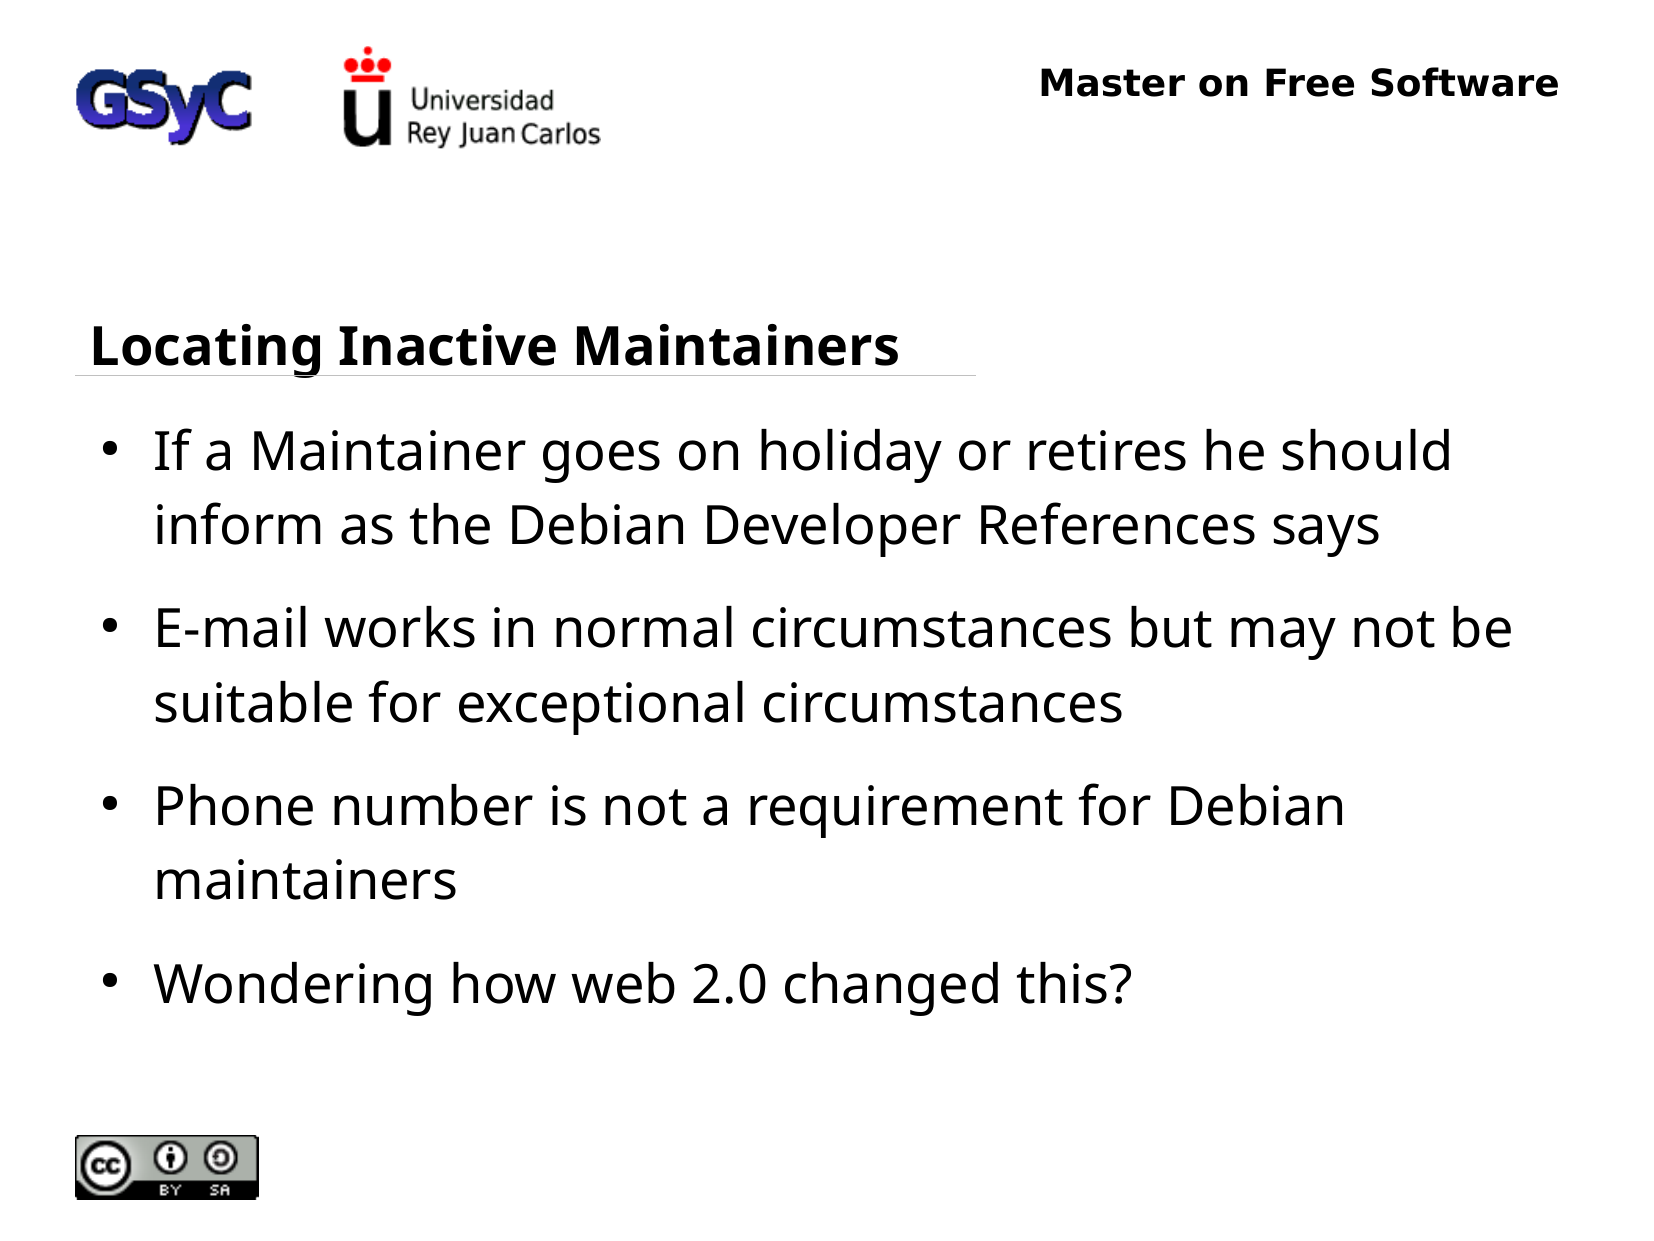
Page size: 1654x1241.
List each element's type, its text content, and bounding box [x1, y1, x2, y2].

list If a Maintainer goes on holiday or retires he should inform as the Debian Developer References says E-mail works in normal circumstances but may not be suitable for exceptional circumstances Phone number is not a requirement for Debian maintainers Wondering how web 2.0 changed this? [82, 412, 1571, 1109]
picture [75, 46, 601, 150]
text_box Locating Inactive Maintainers [75, 300, 1538, 381]
text_box [75, 412, 1576, 1163]
picture [75, 1163, 259, 1200]
